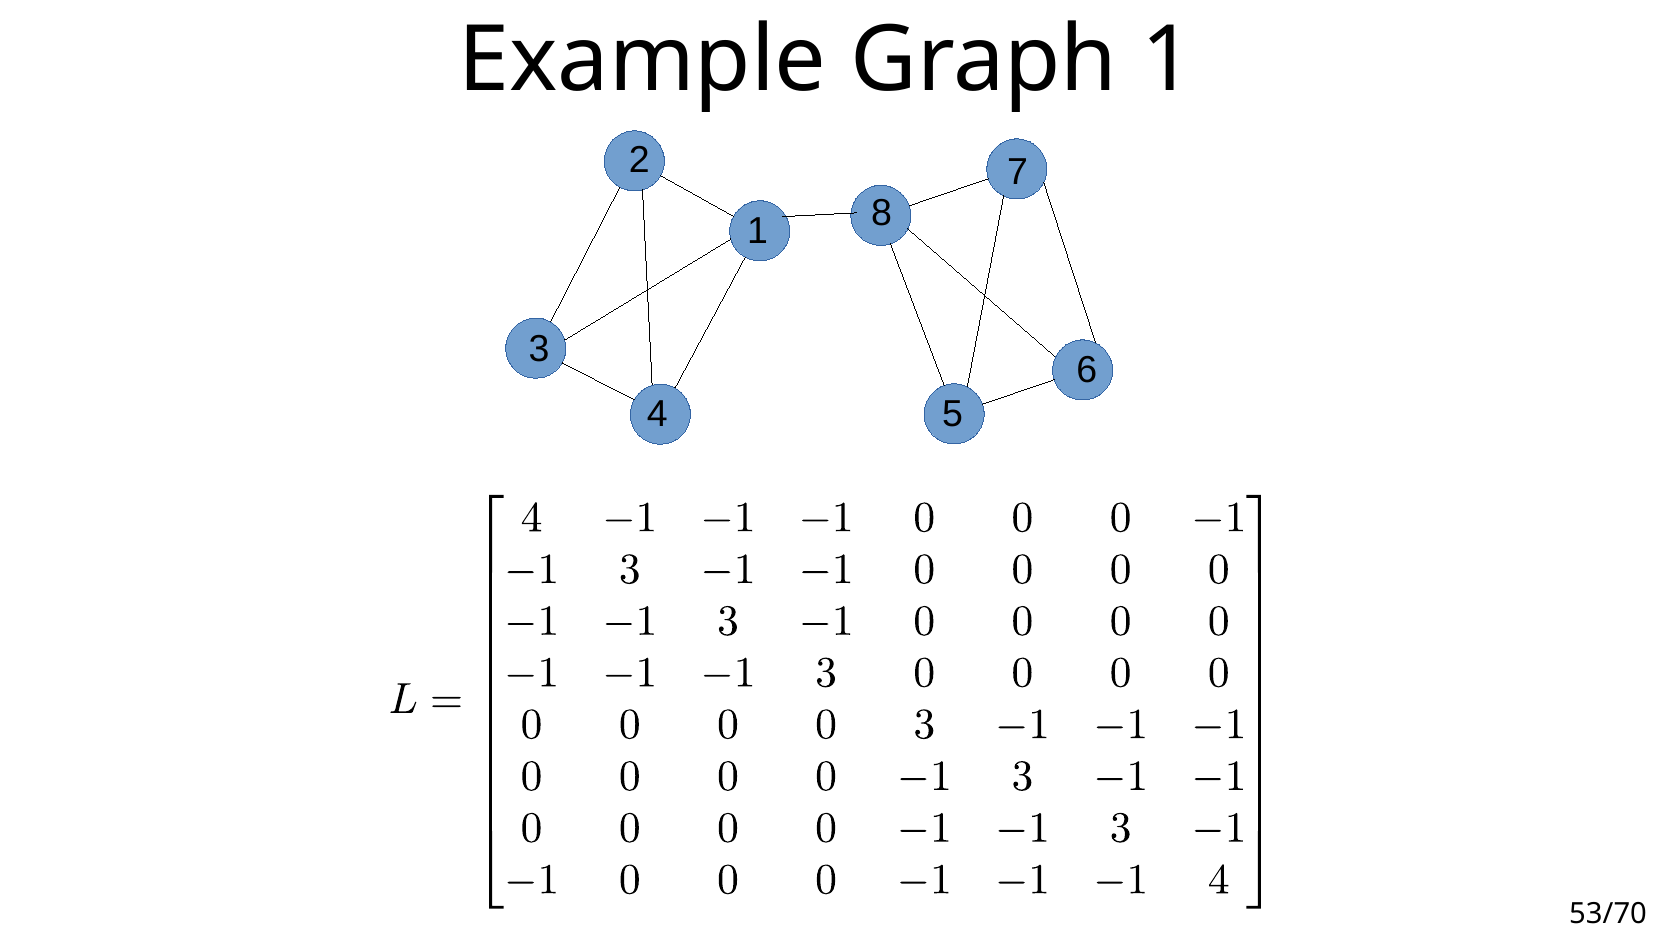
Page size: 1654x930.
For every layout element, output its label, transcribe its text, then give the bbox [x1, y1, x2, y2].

text_box 5 [927, 385, 978, 443]
text_box 7 [992, 143, 1043, 200]
text_box [1052, 349, 1061, 391]
text_box [1043, 154, 1047, 182]
text_box [388, 494, 1276, 909]
text_box [986, 152, 992, 186]
text_box 8 [856, 184, 907, 242]
text_box [1001, 138, 1032, 143]
title Example Graph 1 [82, 0, 1571, 120]
text_box 4 [632, 385, 683, 443]
text_box 2 [614, 131, 665, 189]
text_box 6 [1061, 341, 1112, 399]
text_box [850, 198, 856, 233]
text_box [907, 200, 911, 231]
text_box [867, 242, 895, 246]
text_box [505, 328, 513, 368]
text_box 1 [732, 202, 783, 259]
text_box [783, 217, 790, 250]
text_box [683, 394, 691, 434]
text_box [978, 395, 985, 432]
text_box [604, 138, 614, 183]
text_box 3 [513, 320, 565, 378]
